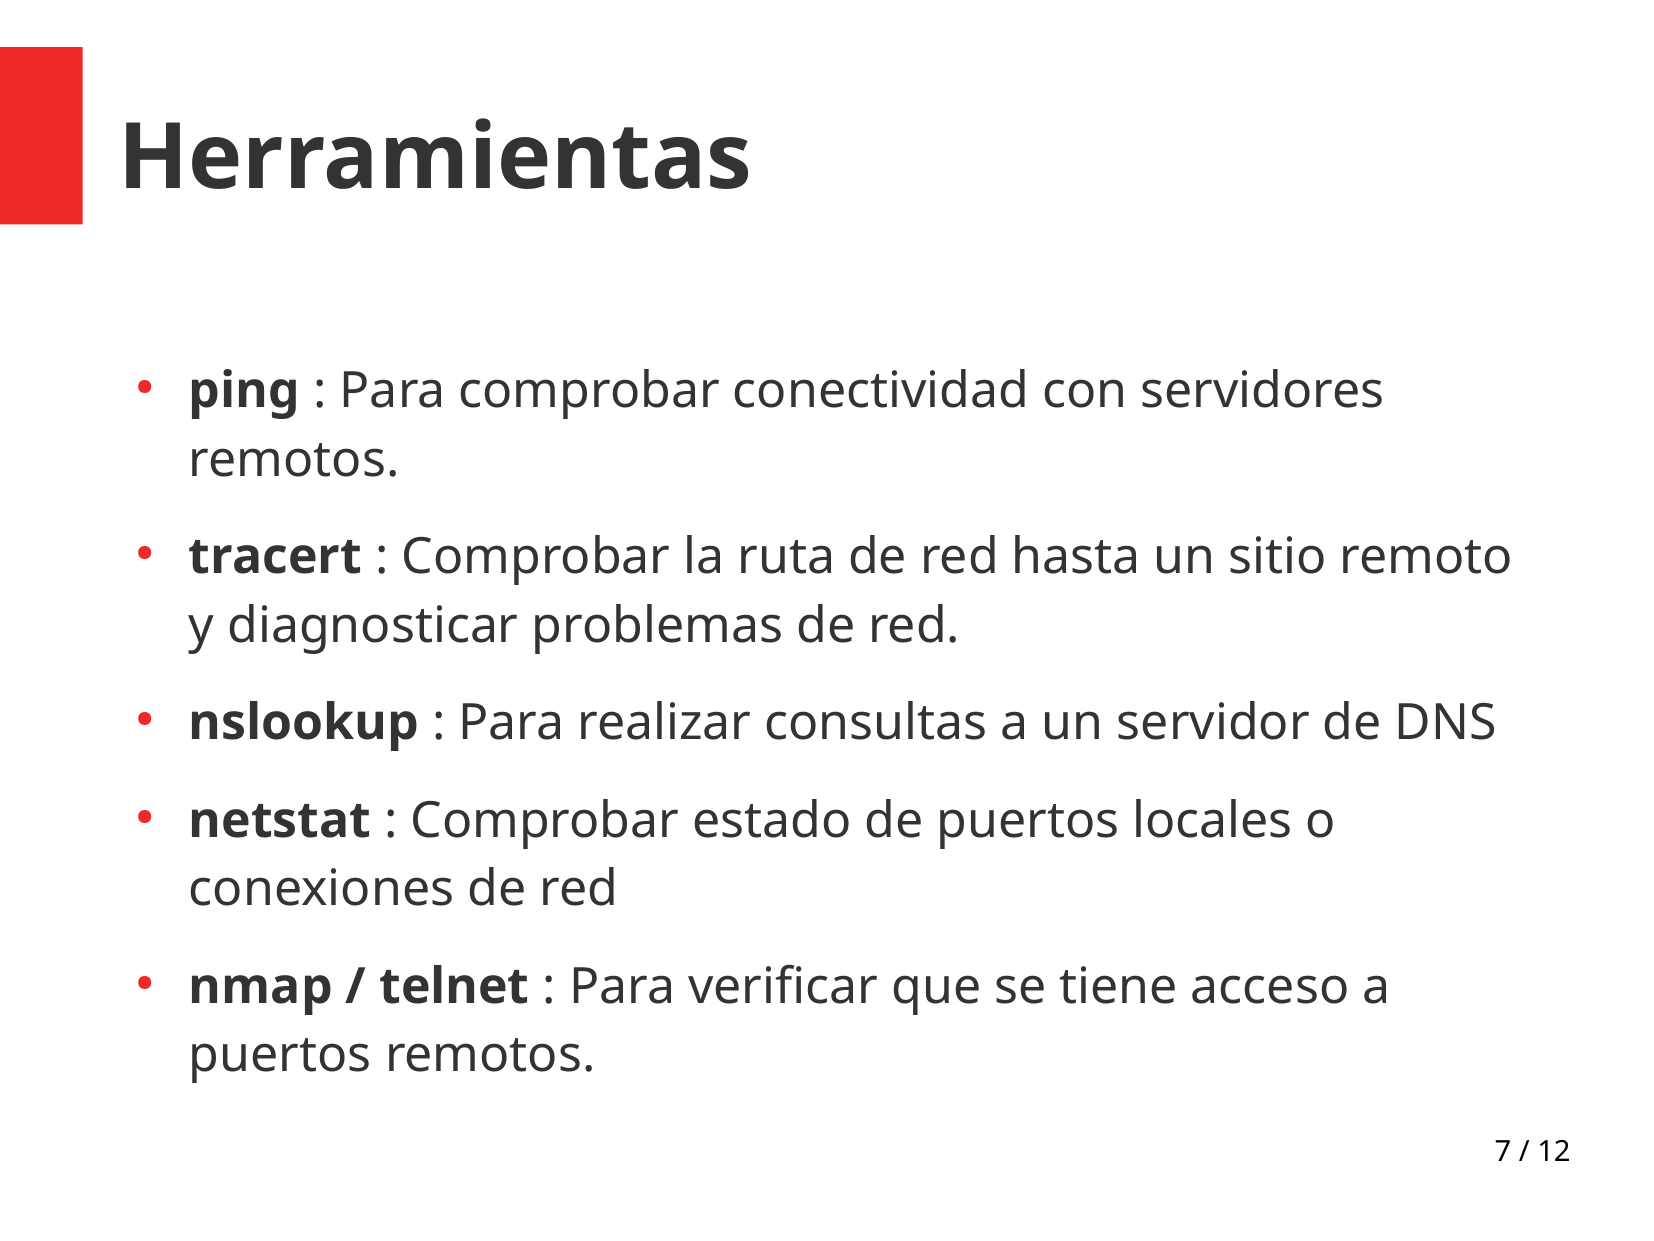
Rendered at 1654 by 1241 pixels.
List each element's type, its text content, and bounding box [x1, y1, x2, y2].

list ping : Para comprobar conectividad con servidores remotos. tracert : Comprobar la ruta de red hasta un sitio remoto y diagnosticar problemas de red. nslookup : Para realizar consultas a un servidor de DNS netstat : Comprobar estado de puertos locales o conexiones de red nmap / telnet : Para verificar que se tiene acceso a puertos remotos. [118, 354, 1536, 1074]
title Herramientas [118, 49, 1571, 257]
